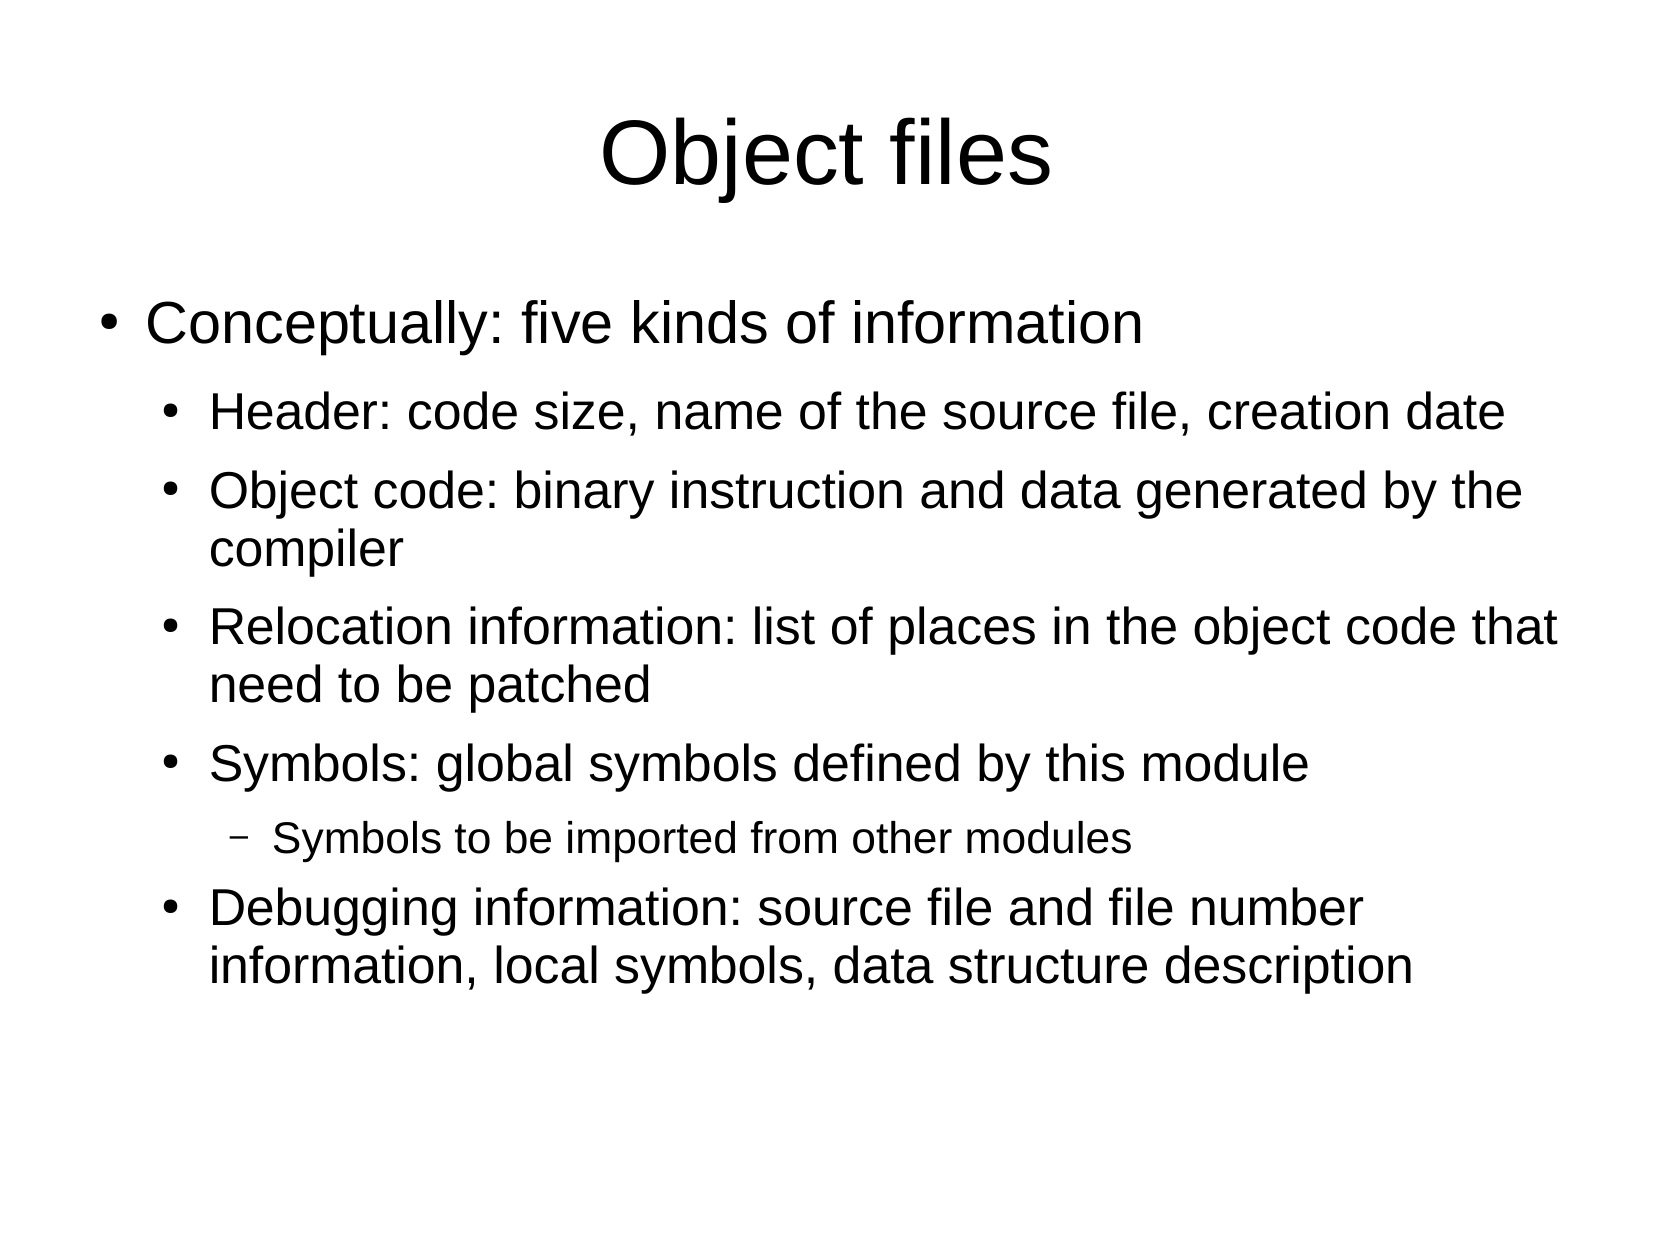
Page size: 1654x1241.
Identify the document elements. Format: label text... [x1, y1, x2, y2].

list Conceptually: five kinds of information Header: code size, name of the source file, creation date Object code: binary instruction and data generated by the compiler Relocation information: list of places in the object code that need to be patched Symbols: global symbols defined by this module Symbols to be imported from other modules Debugging information: source file and file number information, local symbols, data structure description [82, 290, 1571, 1010]
title Object files [82, 49, 1571, 257]
